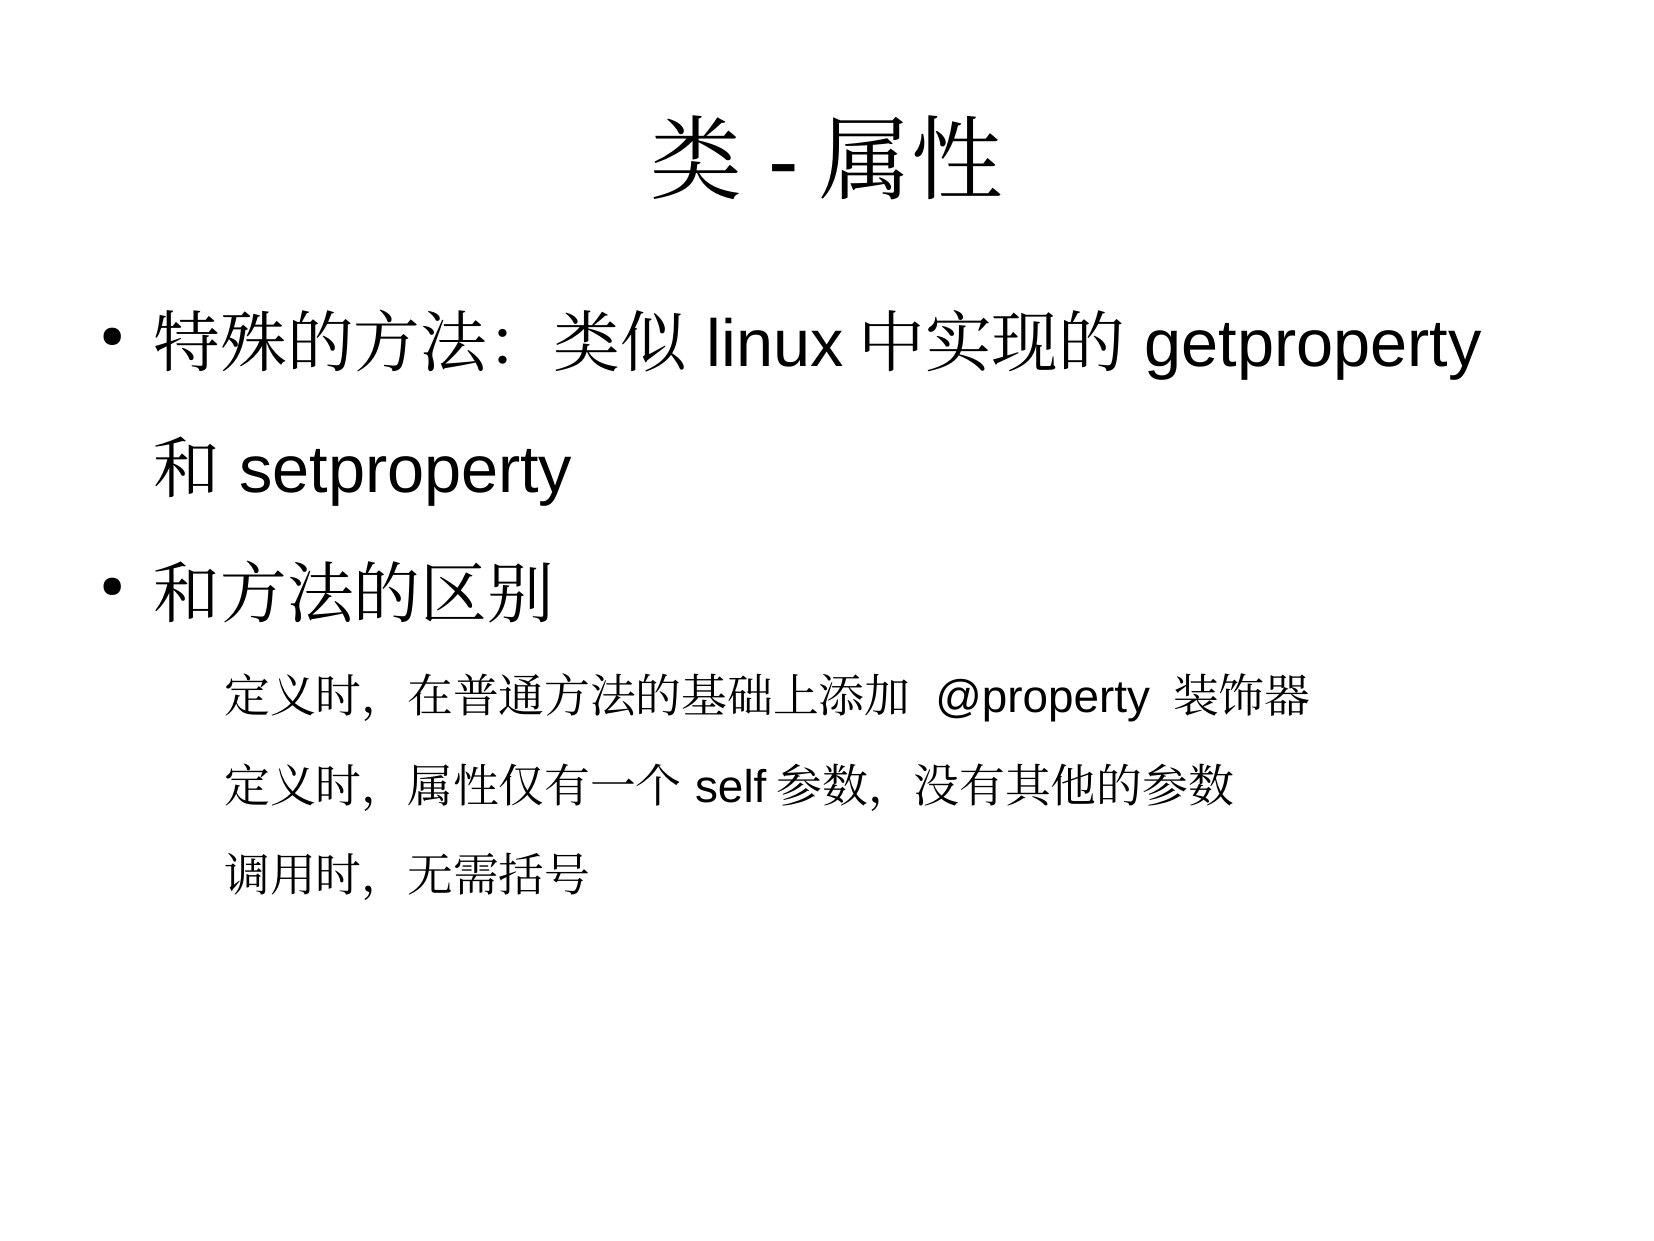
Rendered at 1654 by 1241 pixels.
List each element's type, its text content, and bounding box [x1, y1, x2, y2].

title 类-属性 [82, 49, 1571, 257]
list 特殊的方法：类似linux中实现的getproperty 和setproperty 和方法的区别 定义时，在普通方法的基础上添加 @property 装饰器 定义时，属性仅有一个self参数，没有其他的参数 调用时，无需括号 [82, 290, 1571, 1010]
